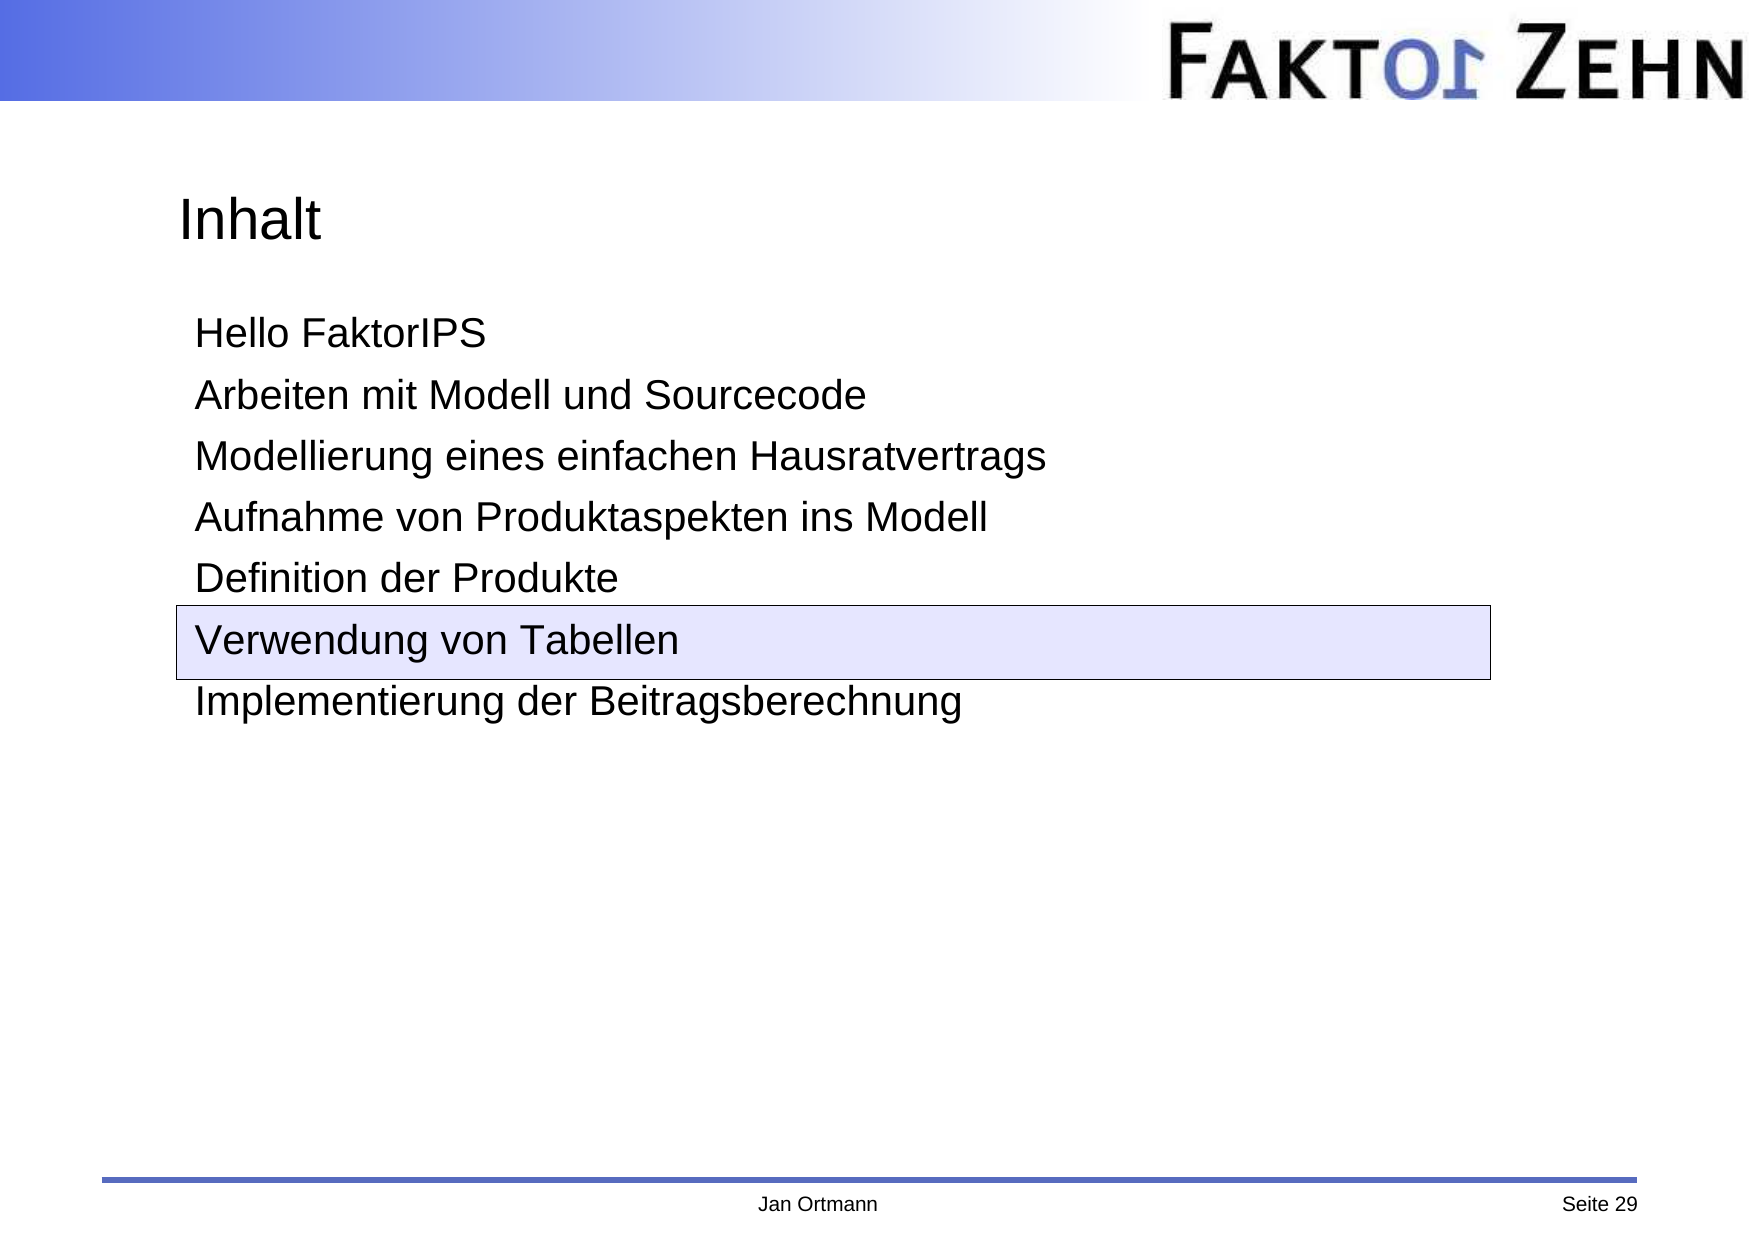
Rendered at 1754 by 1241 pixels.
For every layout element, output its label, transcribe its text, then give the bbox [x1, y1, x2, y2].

list Hello FaktorIPS Arbeiten mit Modell und Sourcecode Modellierung eines einfachen Hausratvertrags Aufnahme von Produktaspekten ins Modell Definition der Produkte Verwendung von Tabellen Implementierung der Beitragsberechnung [176, 310, 1574, 1078]
picture [1162, 7, 1752, 100]
title Inhalt [178, 142, 1576, 296]
